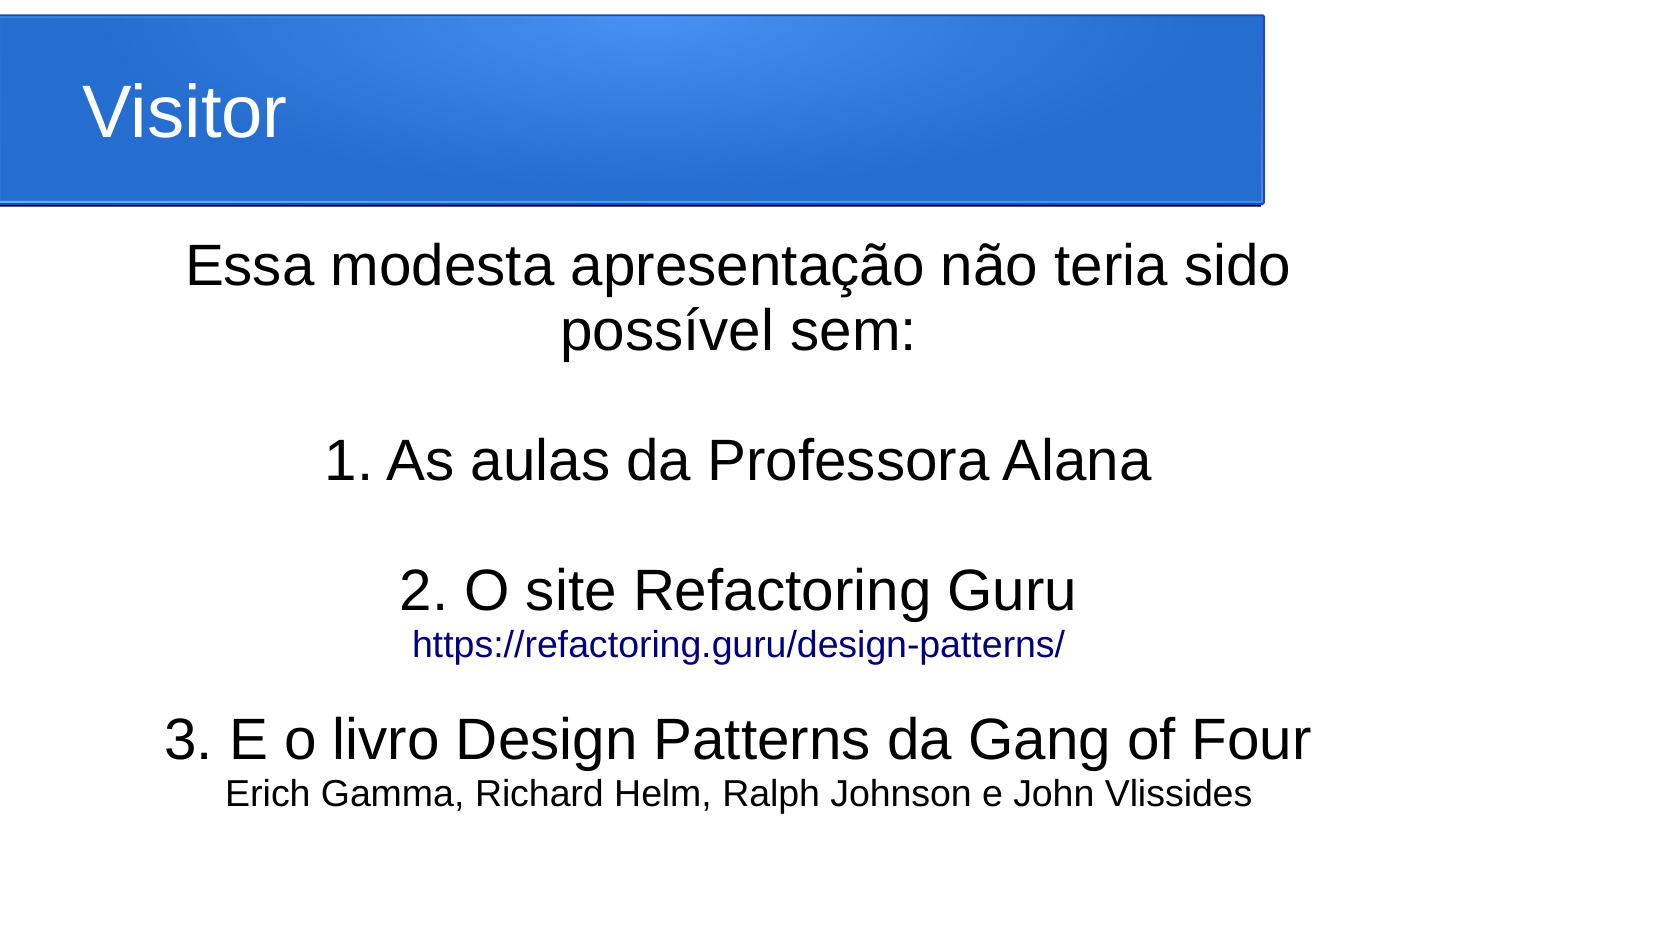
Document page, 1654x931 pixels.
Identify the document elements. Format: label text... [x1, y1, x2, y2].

subtitle Essa modesta apresentação não teria sido possível sem: 1. As aulas da Professora Alana 2. O site Refactoring Guruhttps://refactoring.guru/design-patterns/ 3. E o livro Design Patterns da Gang of Four Erich Gamma, Richard Helm, Ralph Johnson e John Vlissides [82, 222, 1396, 901]
title Visitor [82, 35, 1235, 189]
